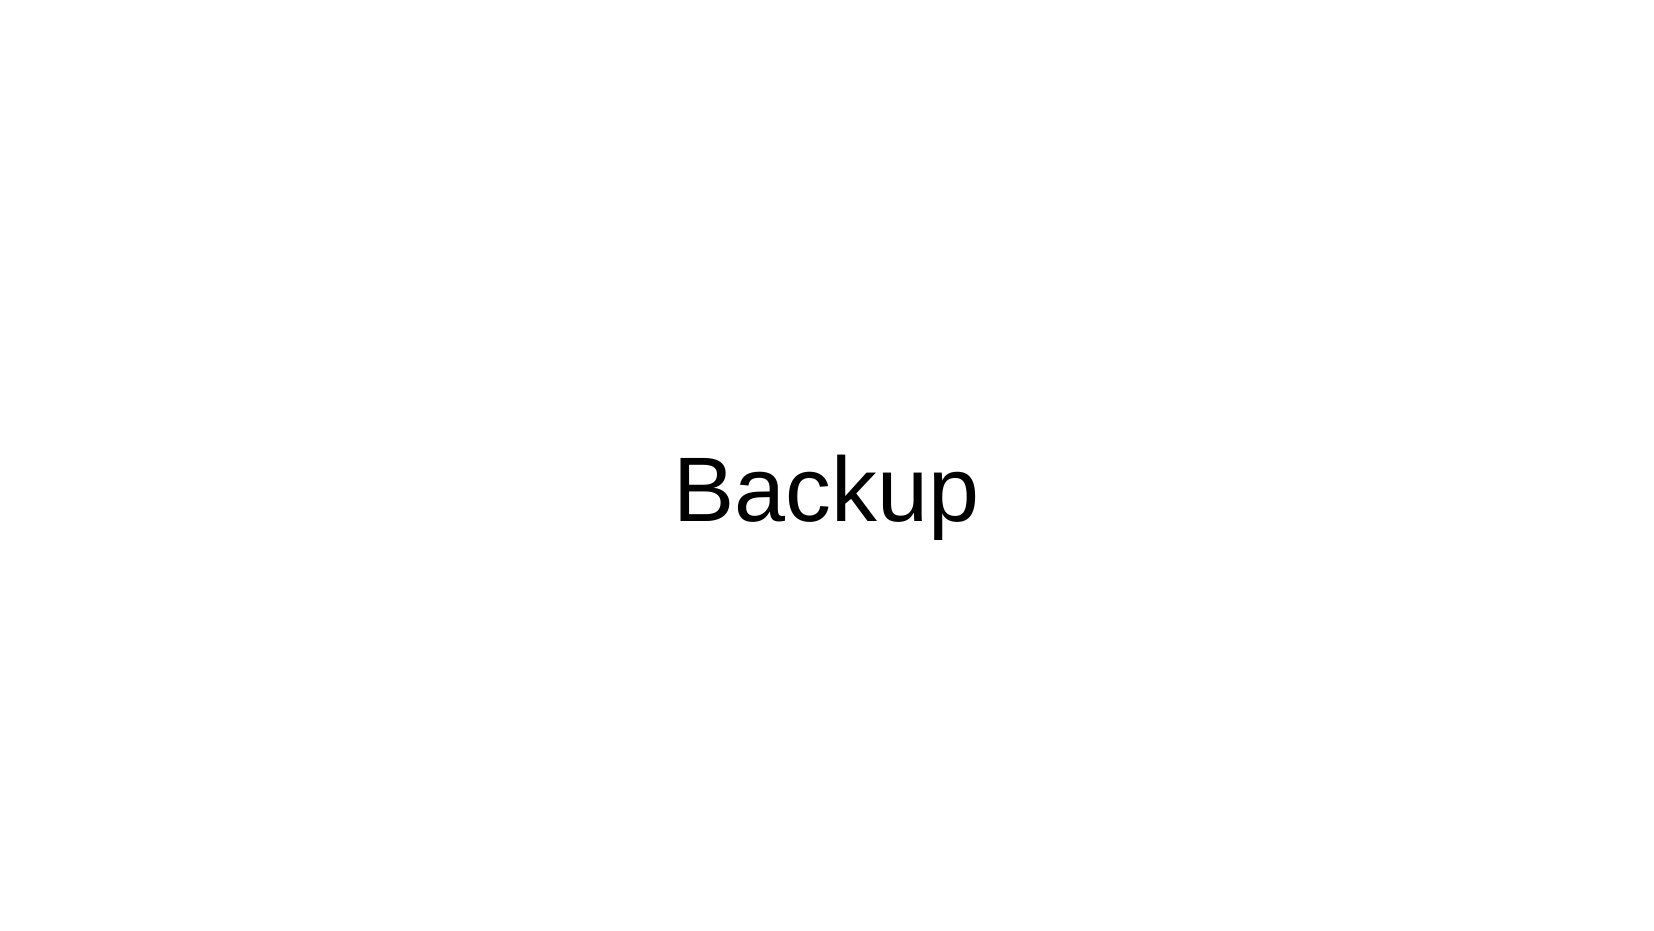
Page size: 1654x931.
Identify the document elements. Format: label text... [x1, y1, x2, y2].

title Backup [82, 411, 1571, 567]
